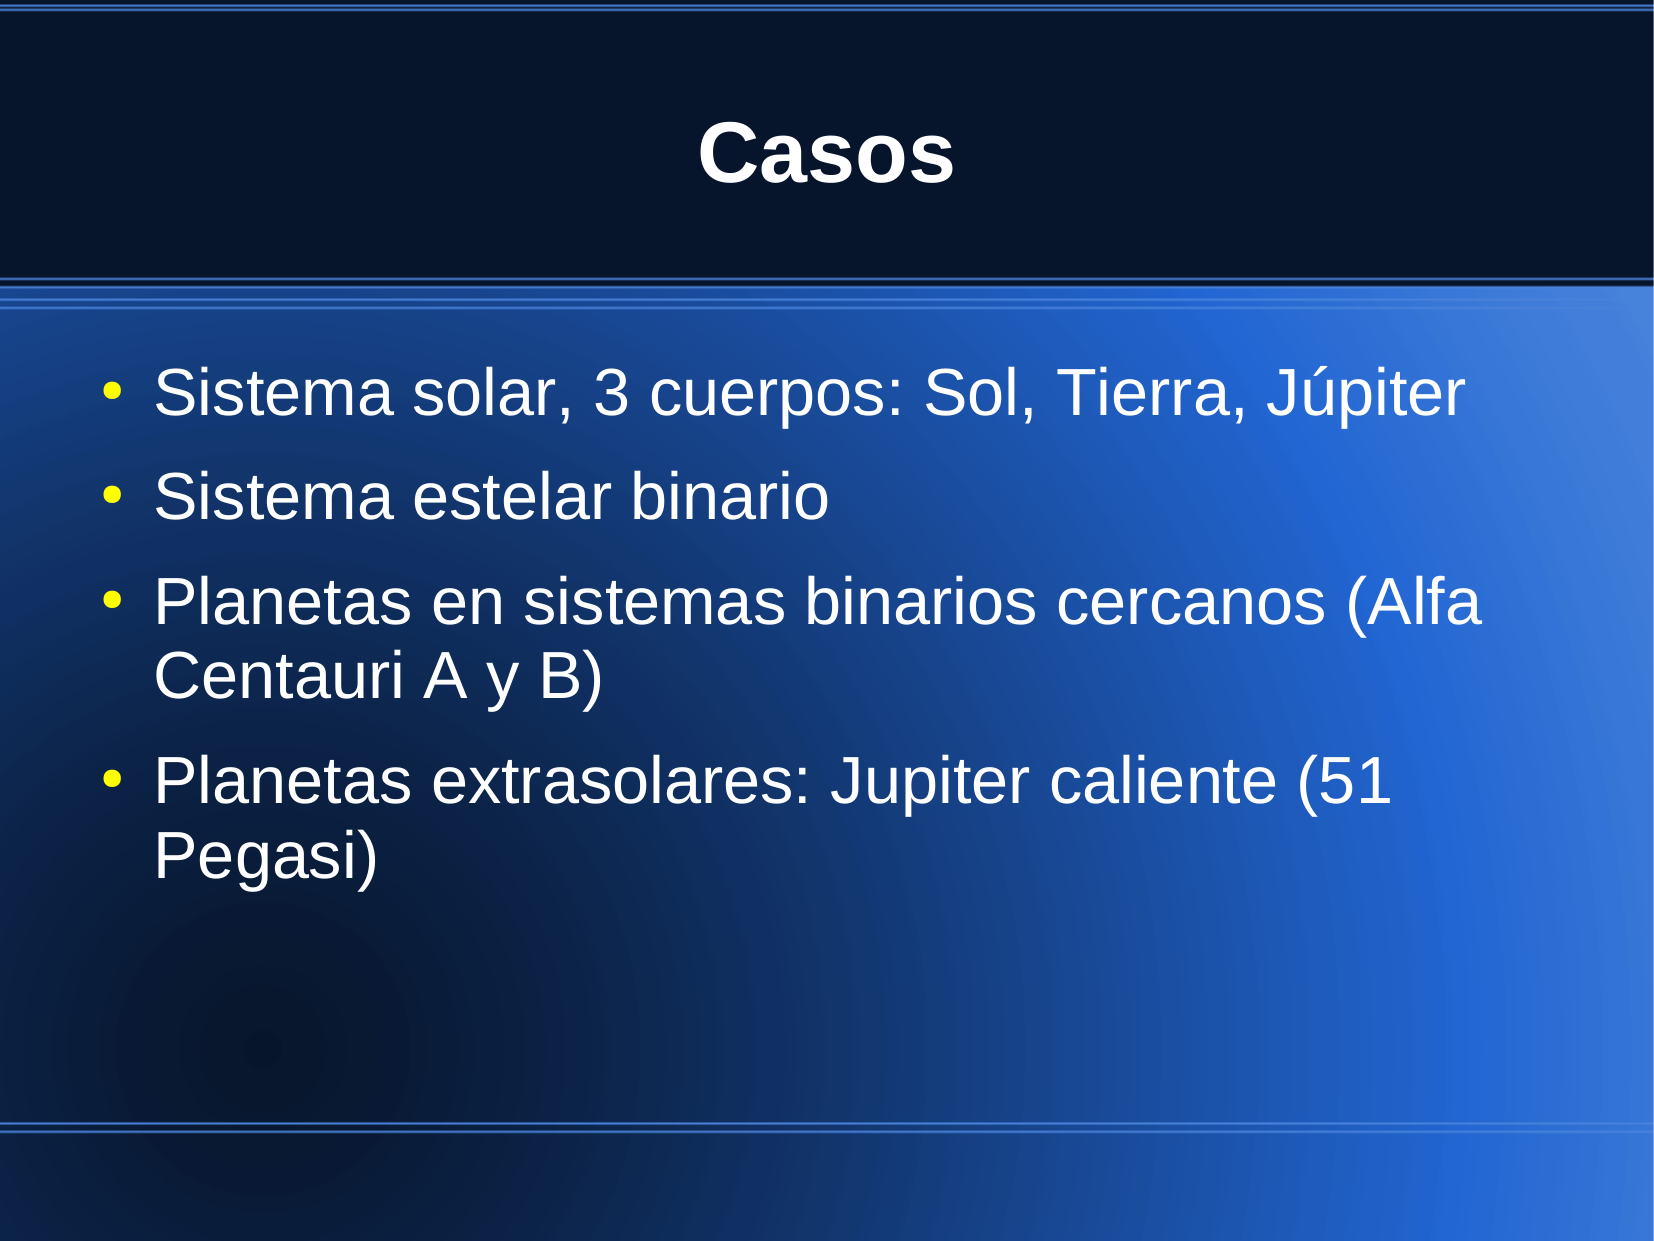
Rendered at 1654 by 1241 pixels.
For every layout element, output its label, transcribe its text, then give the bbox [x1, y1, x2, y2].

picture [0, 0, 1654, 1241]
title Casos [82, 49, 1571, 257]
list Sistema solar, 3 cuerpos: Sol, Tierra, Júpiter Sistema estelar binario Planetas en sistemas binarios cercanos (Alfa Centauri A y B) Planetas extrasolares: Jupiter caliente (51 Pegasi) [82, 355, 1571, 1075]
